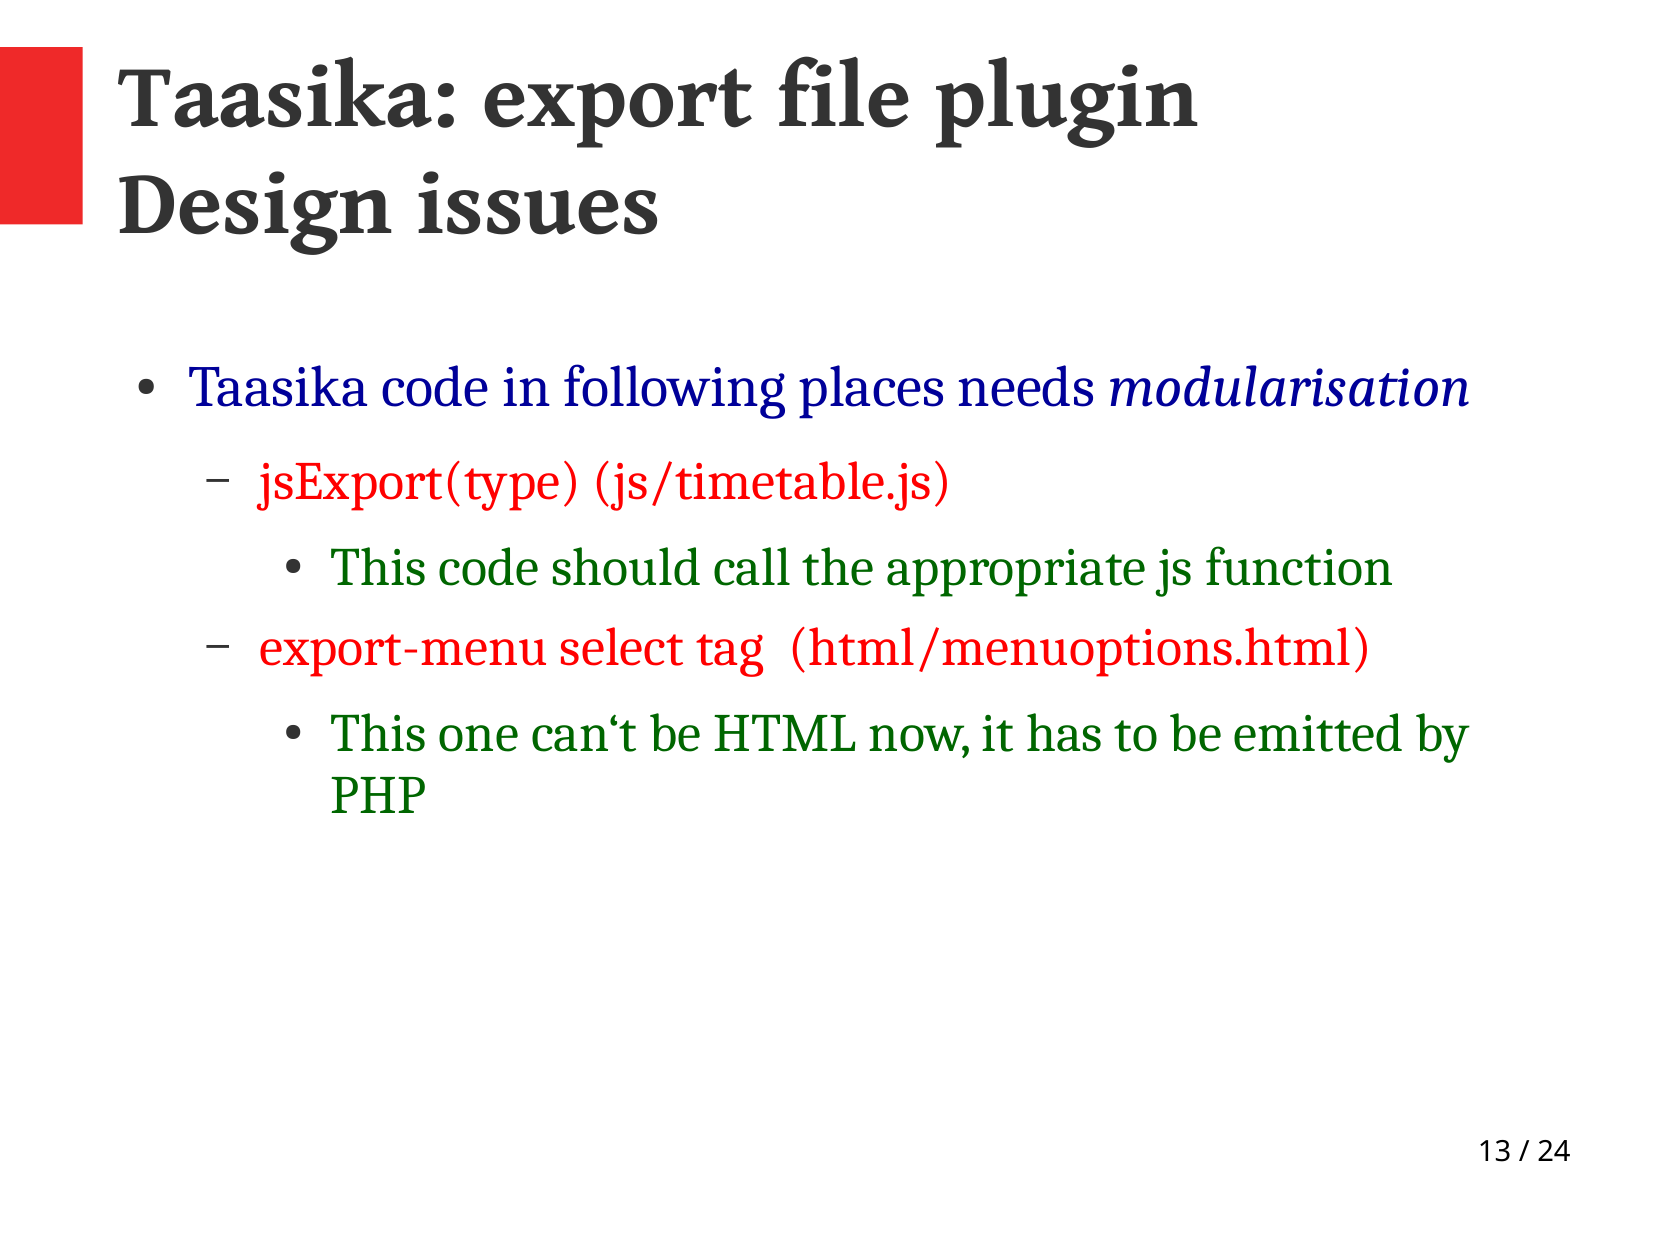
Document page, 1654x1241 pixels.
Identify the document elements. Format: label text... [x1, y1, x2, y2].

title Taasika: export file plugin Design issues [118, 46, 1571, 260]
list Taasika code in following places needs modularisation jsExport(type) (js/timetable.js) This code should call the appropriate js function export-menu select tag (html/menuoptions.html) This one can‘t be HTML now, it has to be emitted by PHP [118, 354, 1536, 1074]
